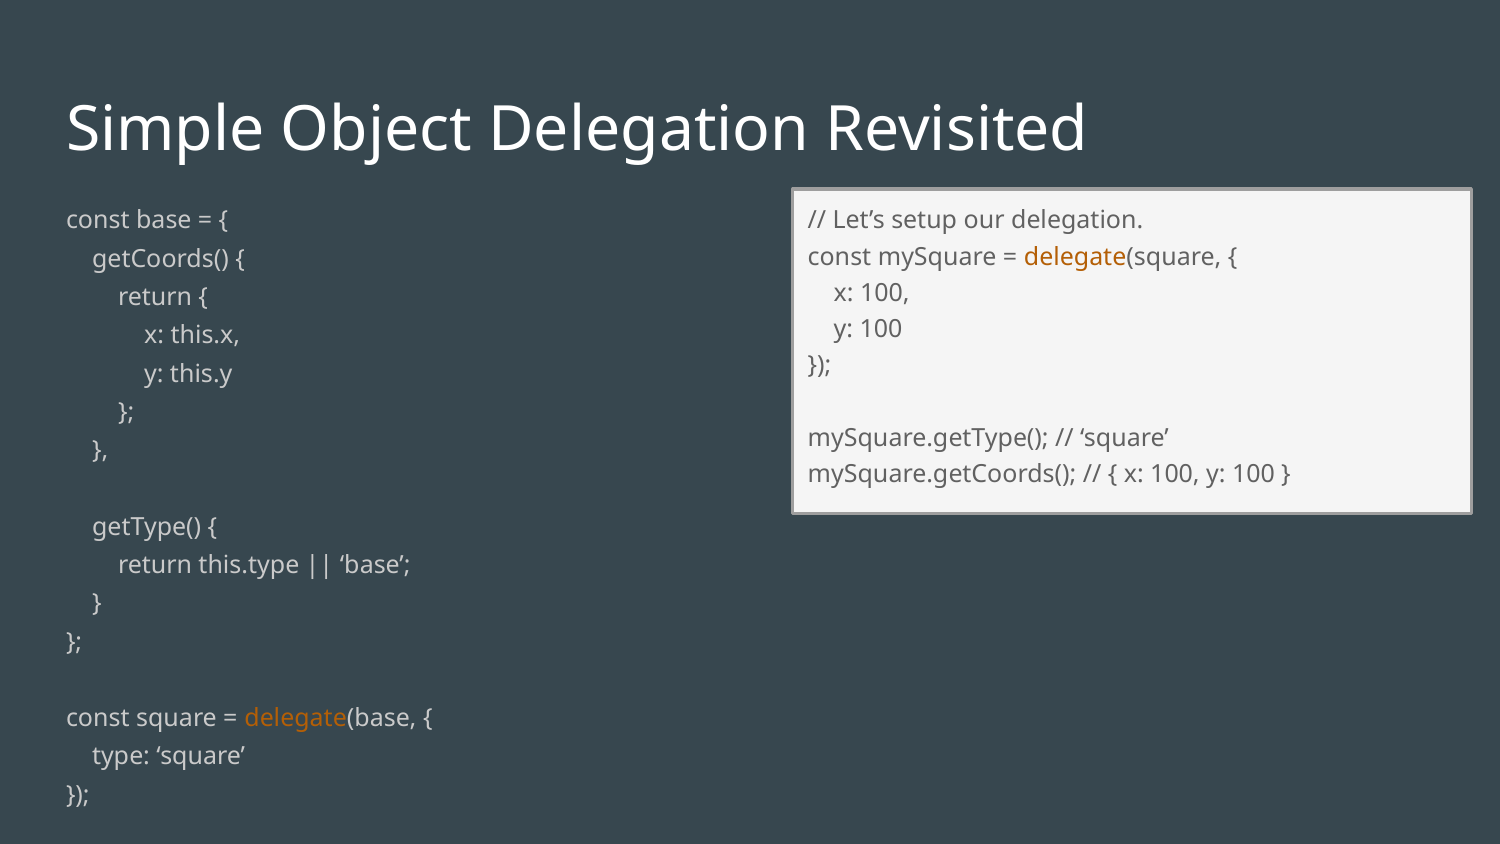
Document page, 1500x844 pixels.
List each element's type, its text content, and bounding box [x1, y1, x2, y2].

list const base = { getCoords() { return { x: this.x, y: this.y }; }, getType() { return this.type || ‘base’; } }; const square = delegate(base, { type: ‘square’ }); [51, 189, 708, 750]
list // Let’s setup our delegation. const mySquare = delegate(square, { x: 100, y: 100 }); mySquare.getType(); // ‘square’ mySquare.getCoords(); // { x: 100, y: 100 } [792, 189, 1472, 514]
title Simple Object Delegation Revisited [51, 72, 1449, 167]
